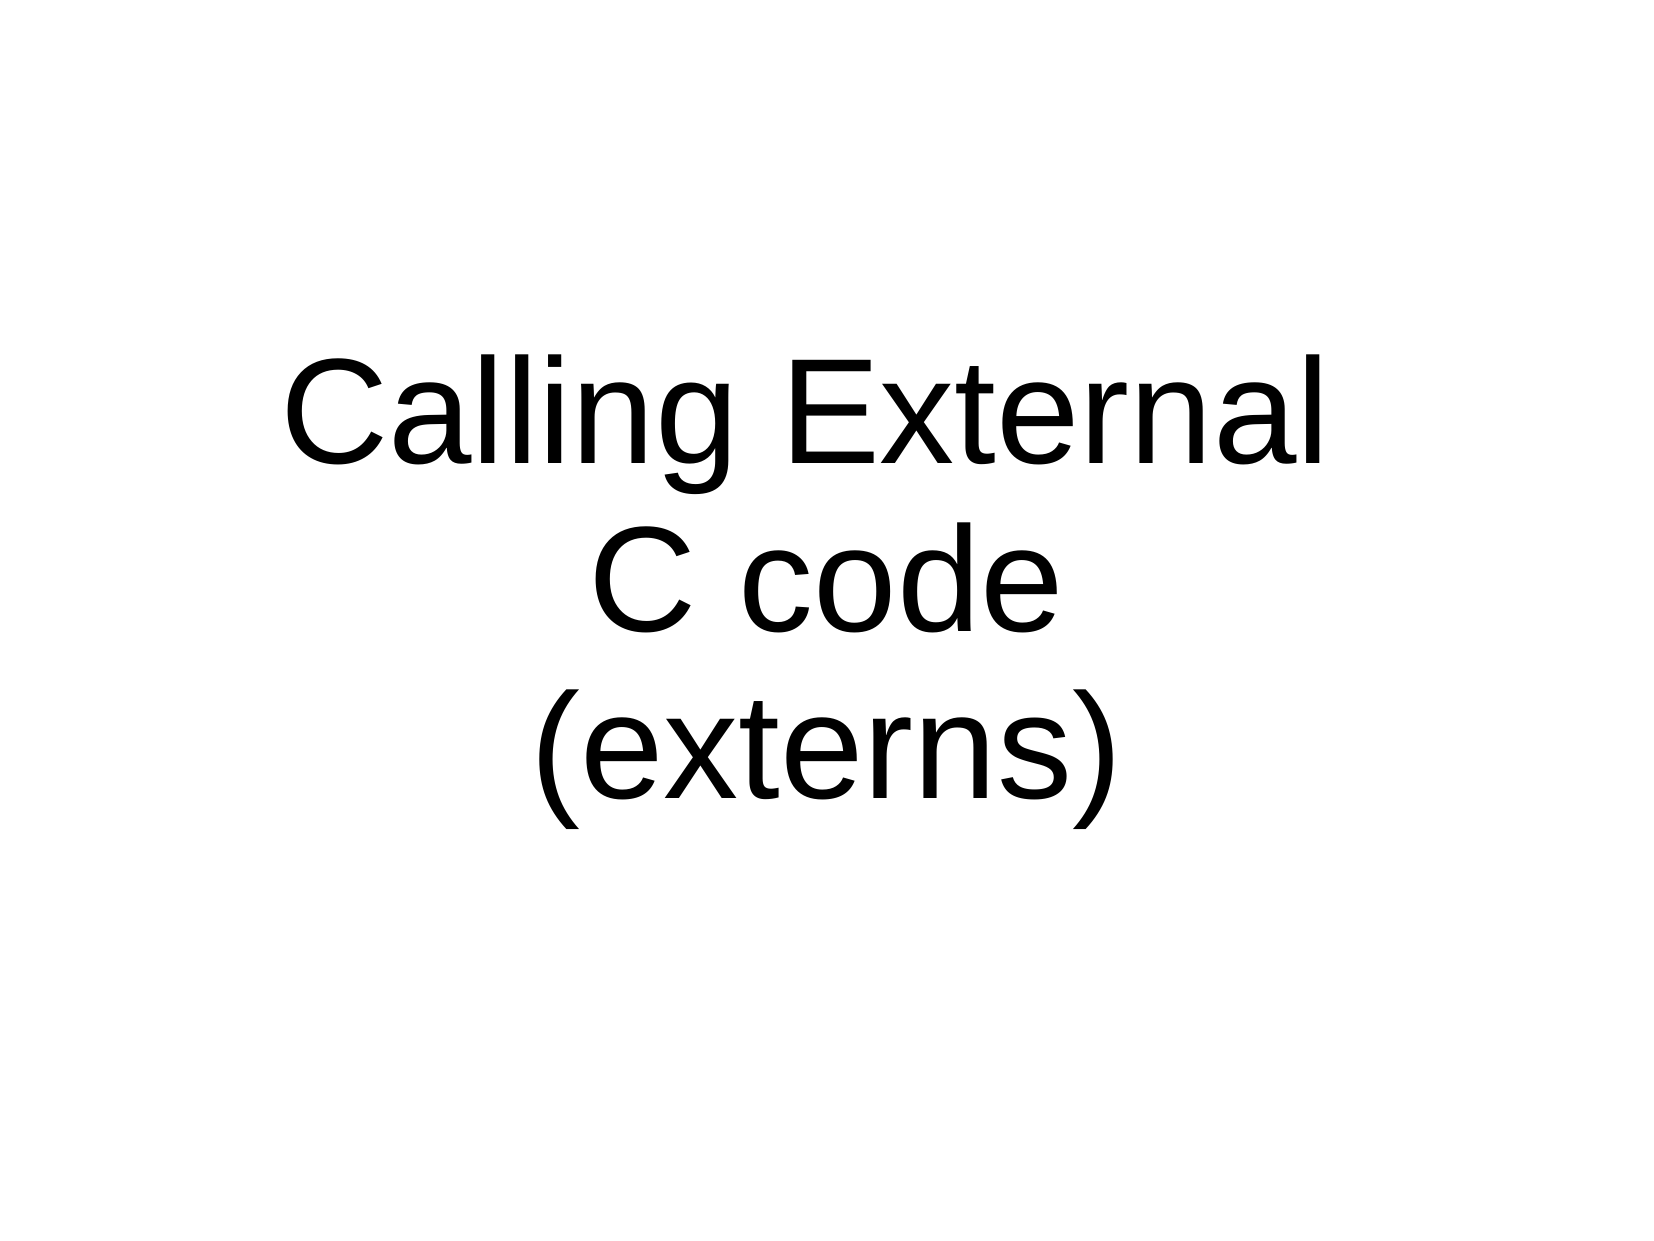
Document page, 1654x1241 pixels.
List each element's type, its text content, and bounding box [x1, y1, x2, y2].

subtitle Calling External C code (externs) [82, 49, 1571, 1109]
